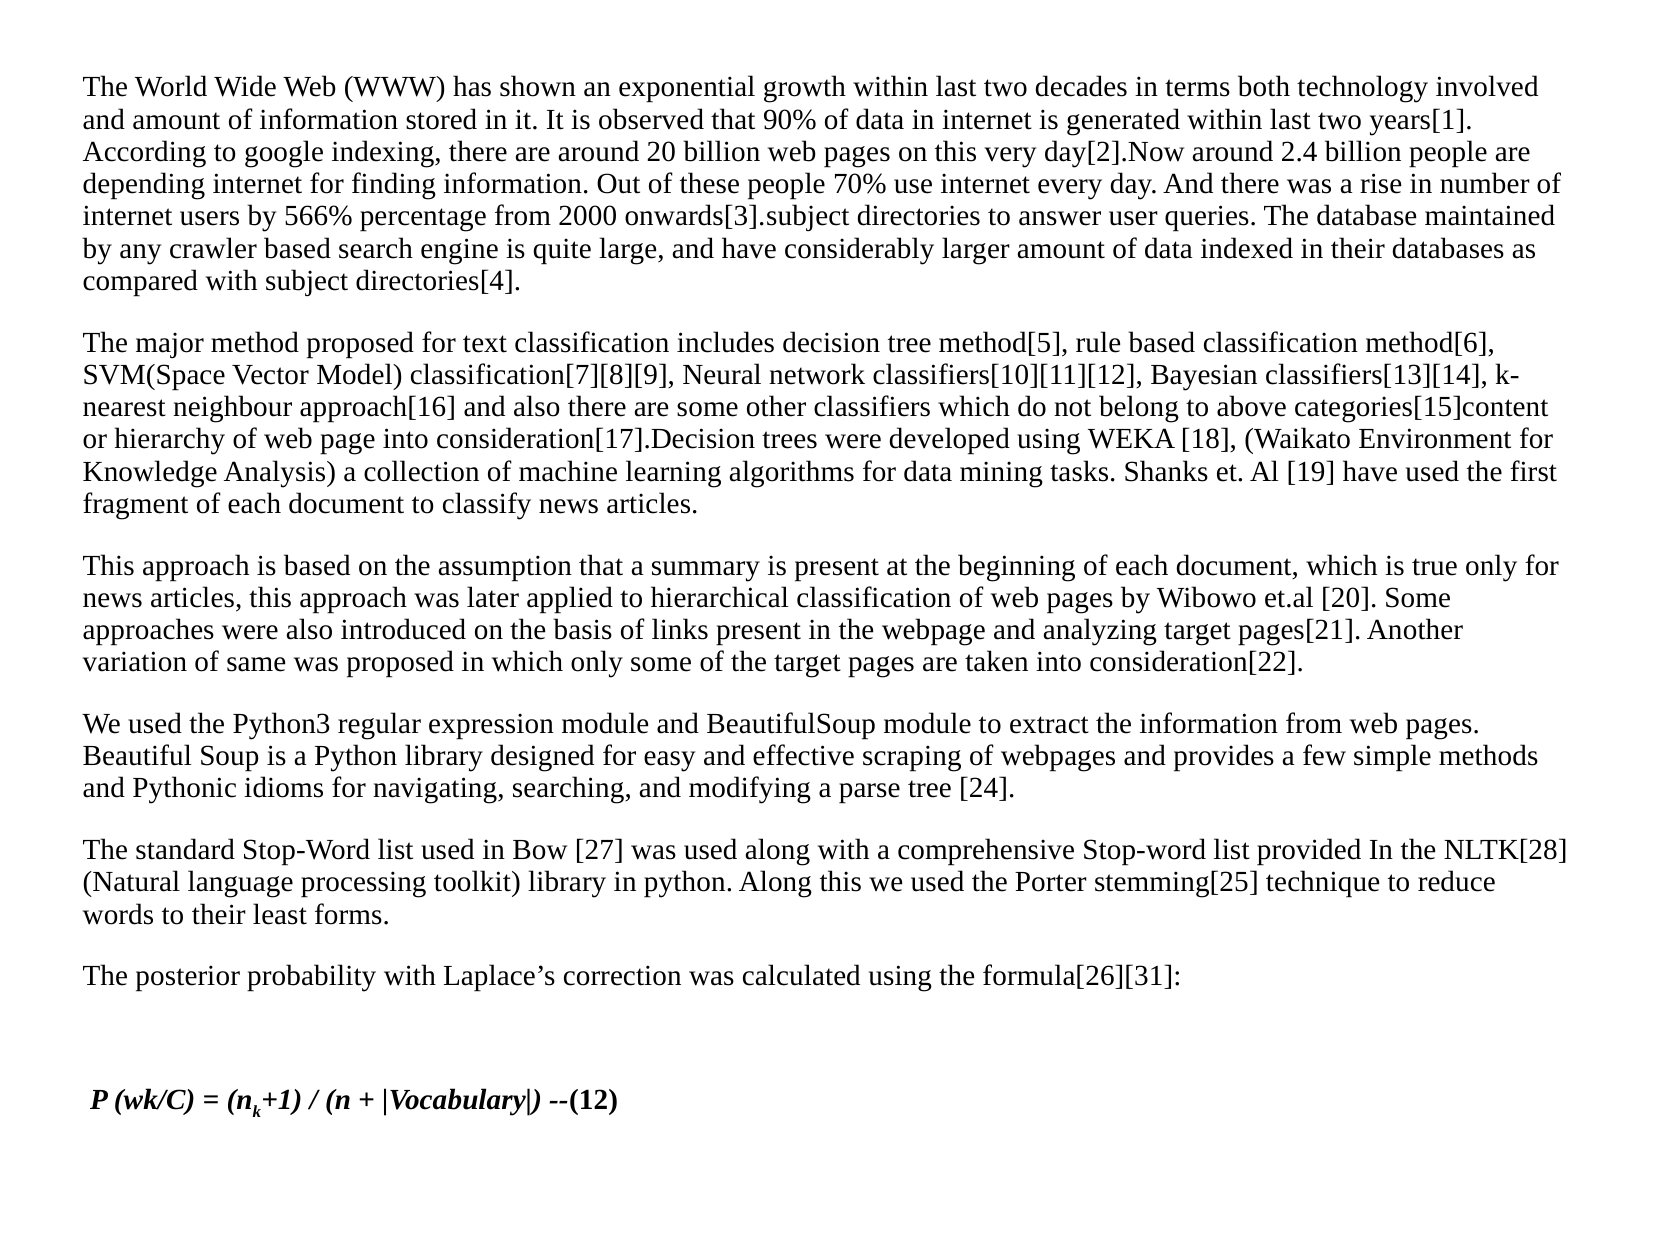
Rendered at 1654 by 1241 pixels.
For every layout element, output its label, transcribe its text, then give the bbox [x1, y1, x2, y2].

list The World Wide Web (WWW) has shown an exponential growth within last two decades in terms both technology involved and amount of information stored in it. It is observed that 90% of data in internet is generated within last two years[1]. According to google indexing, there are around 20 billion web pages on this very day[2].Now around 2.4 billion people are depending internet for finding information. Out of these people 70% use internet every day. And there was a rise in number of internet users by 566% percentage from 2000 onwards[3].subject directories to answer user queries. The database maintained by any crawler based search engine is quite large, and have considerably larger amount of data indexed in their databases as compared with subject directories[4]. The major method proposed for text classification includes decision tree method[5], rule based classification method[6], SVM(Space Vector Model) classification[7][8][9], Neural network classifiers[10][11][12], Bayesian classifiers[13][14], k-nearest neighbour approach[16] and also there are some other classifiers which do not belong to above categories[15]content or hierarchy of web page into consideration[17].Decision trees were developed using WEKA [18], (Waikato Environment for Knowledge Analysis) a collection of machine learning algorithms for data mining tasks. Shanks et. Al [19] have used the first fragment of each document to classify news articles. This approach is based on the assumption that a summary is present at the beginning of each document, which is true only for news articles, this approach was later applied to hierarchical classification of web pages by Wibowo et.al [20]. Some approaches were also introduced on the basis of links present in the webpage and analyzing target pages[21]. Another variation of same was proposed in which only some of the target pages are taken into consideration[22]. We used the Python3 regular expression module and BeautifulSoup module to extract the information from web pages. Beautiful Soup is a Python library designed for easy and effective scraping of webpages and provides a few simple methods and Pythonic idioms for navigating, searching, and modifying a parse tree [24]. The standard Stop-Word list used in Bow [27] was used along with a comprehensive Stop-word list provided In the NLTK[28] (Natural language processing toolkit) library in python. Along this we used the Porter stemming[25] technique to reduce words to their least forms. The posterior probability with Laplace’s correction was calculated using the formula[26][31]: P (wk/C) = (nk+1) / (n + |Vocabulary|) --(12) [82, 70, 1571, 1170]
